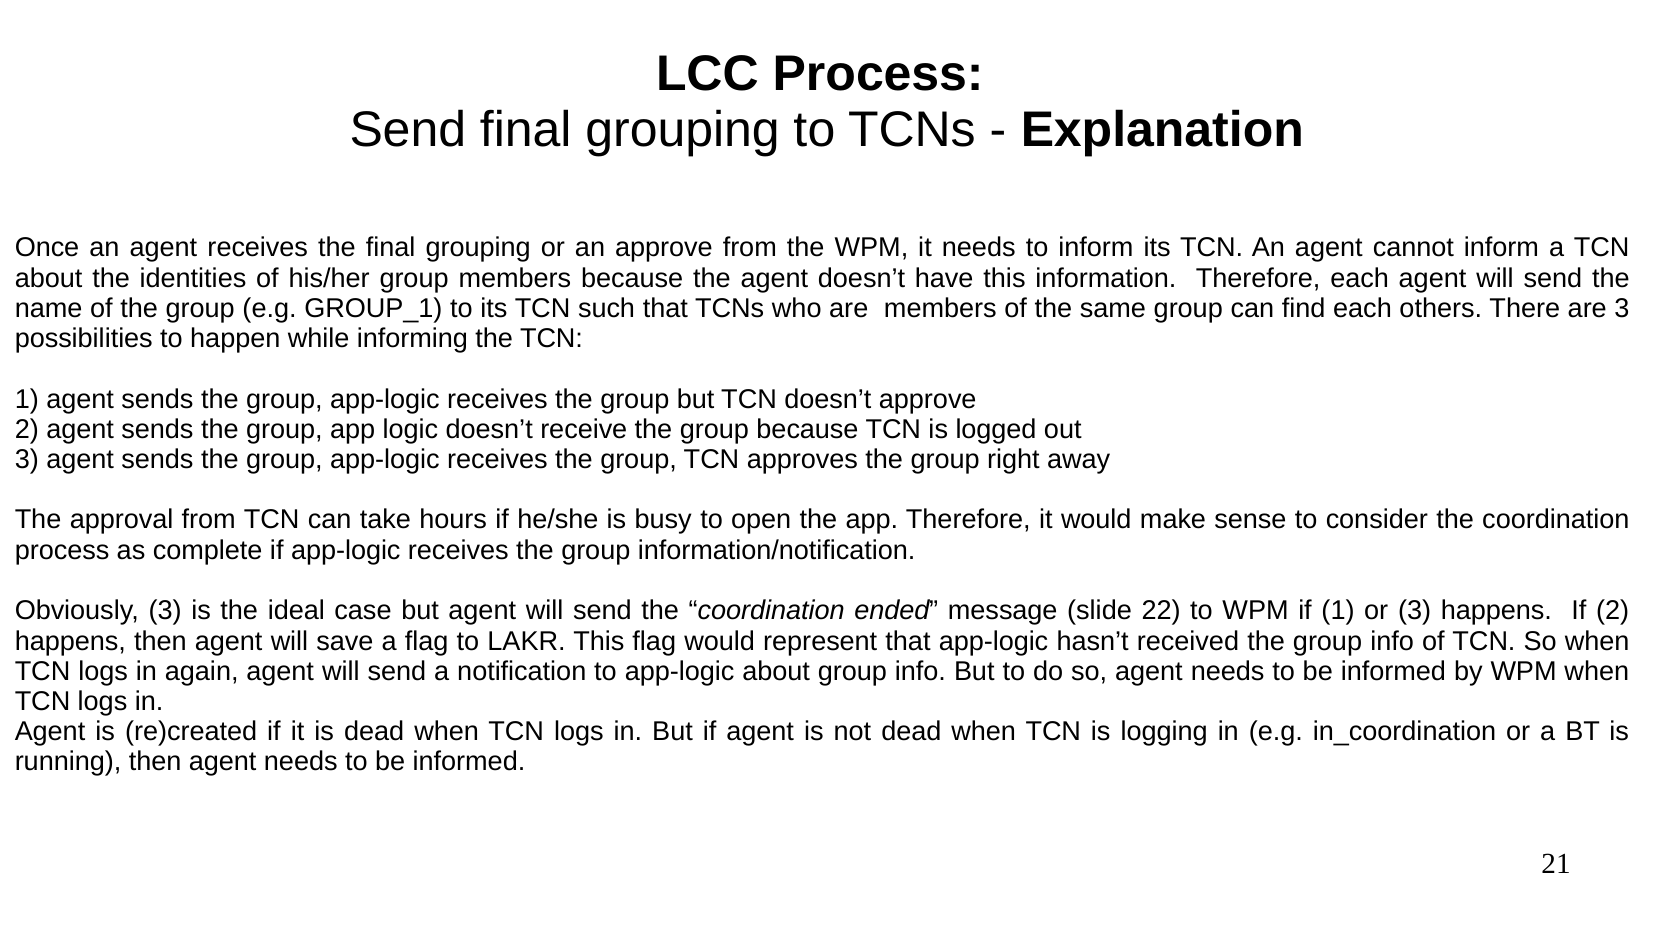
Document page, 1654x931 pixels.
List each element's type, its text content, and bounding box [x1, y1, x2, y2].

text_box Once an agent receives the final grouping or an approve from the WPM, it needs to inform its TCN. An agent cannot inform a TCN about the identities of his/her group members because the agent doesn’t have this information. Therefore, each agent will send the name of the group (e.g. GROUP_1) to its TCN such that TCNs who are members of the same group can find each others. There are 3 possibilities to happen while informing the TCN: 1) agent sends the group, app-logic receives the group but TCN doesn’t approve 2) agent sends the group, app logic doesn’t receive the group because TCN is logged out 3) agent sends the group, app-logic receives the group, TCN approves the group right away The approval from TCN can take hours if he/she is busy to open the app. Therefore, it would make sense to consider the coordination process as complete if app-logic receives the group information/notification. Obviously, (3) is the ideal case but agent will send the “coordination ended” message (slide 22) to WPM if (1) or (3) happens. If (2) happens, then agent will save a flag to LAKR. This flag would represent that app-logic hasn’t received the group info of TCN. So when TCN logs in again, agent will send a notification to app-logic about group info. But to do so, agent needs to be informed by WPM when TCN logs in. Agent is (re)created if it is dead when TCN logs in. But if agent is not dead when TCN is logging in (e.g. in_coordination or a BT is running), then agent needs to be informed. [0, 225, 1654, 916]
title LCC Process: Send final grouping to TCNs - Explanation [82, 37, 1571, 166]
